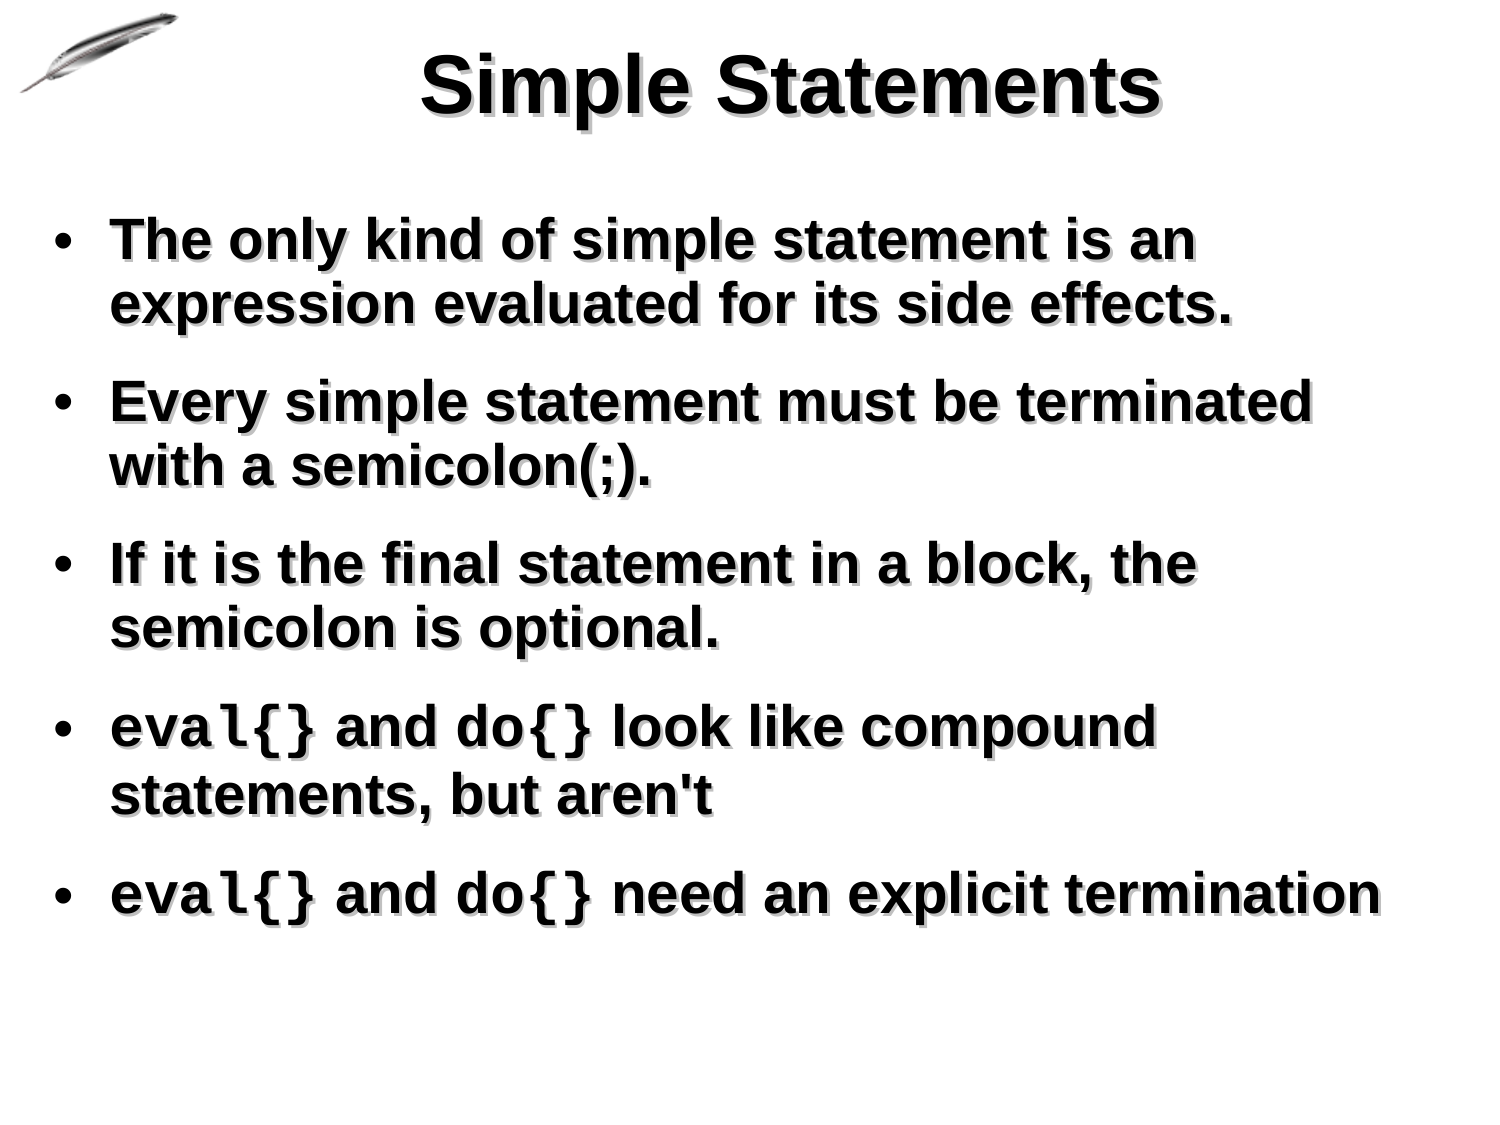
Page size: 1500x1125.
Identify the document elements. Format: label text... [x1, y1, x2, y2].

picture [16, 11, 184, 95]
list The only kind of simple statement is an expression evaluated for its side effects. Every simple statement must be terminated with a semicolon(;). If it is the final statement in a block, the semicolon is optional. eval{} and do{} look like compound statements, but aren't eval{} and do{} need an explicit termination [53, 207, 1447, 1084]
title Simple Statements [419, 0, 1459, 179]
